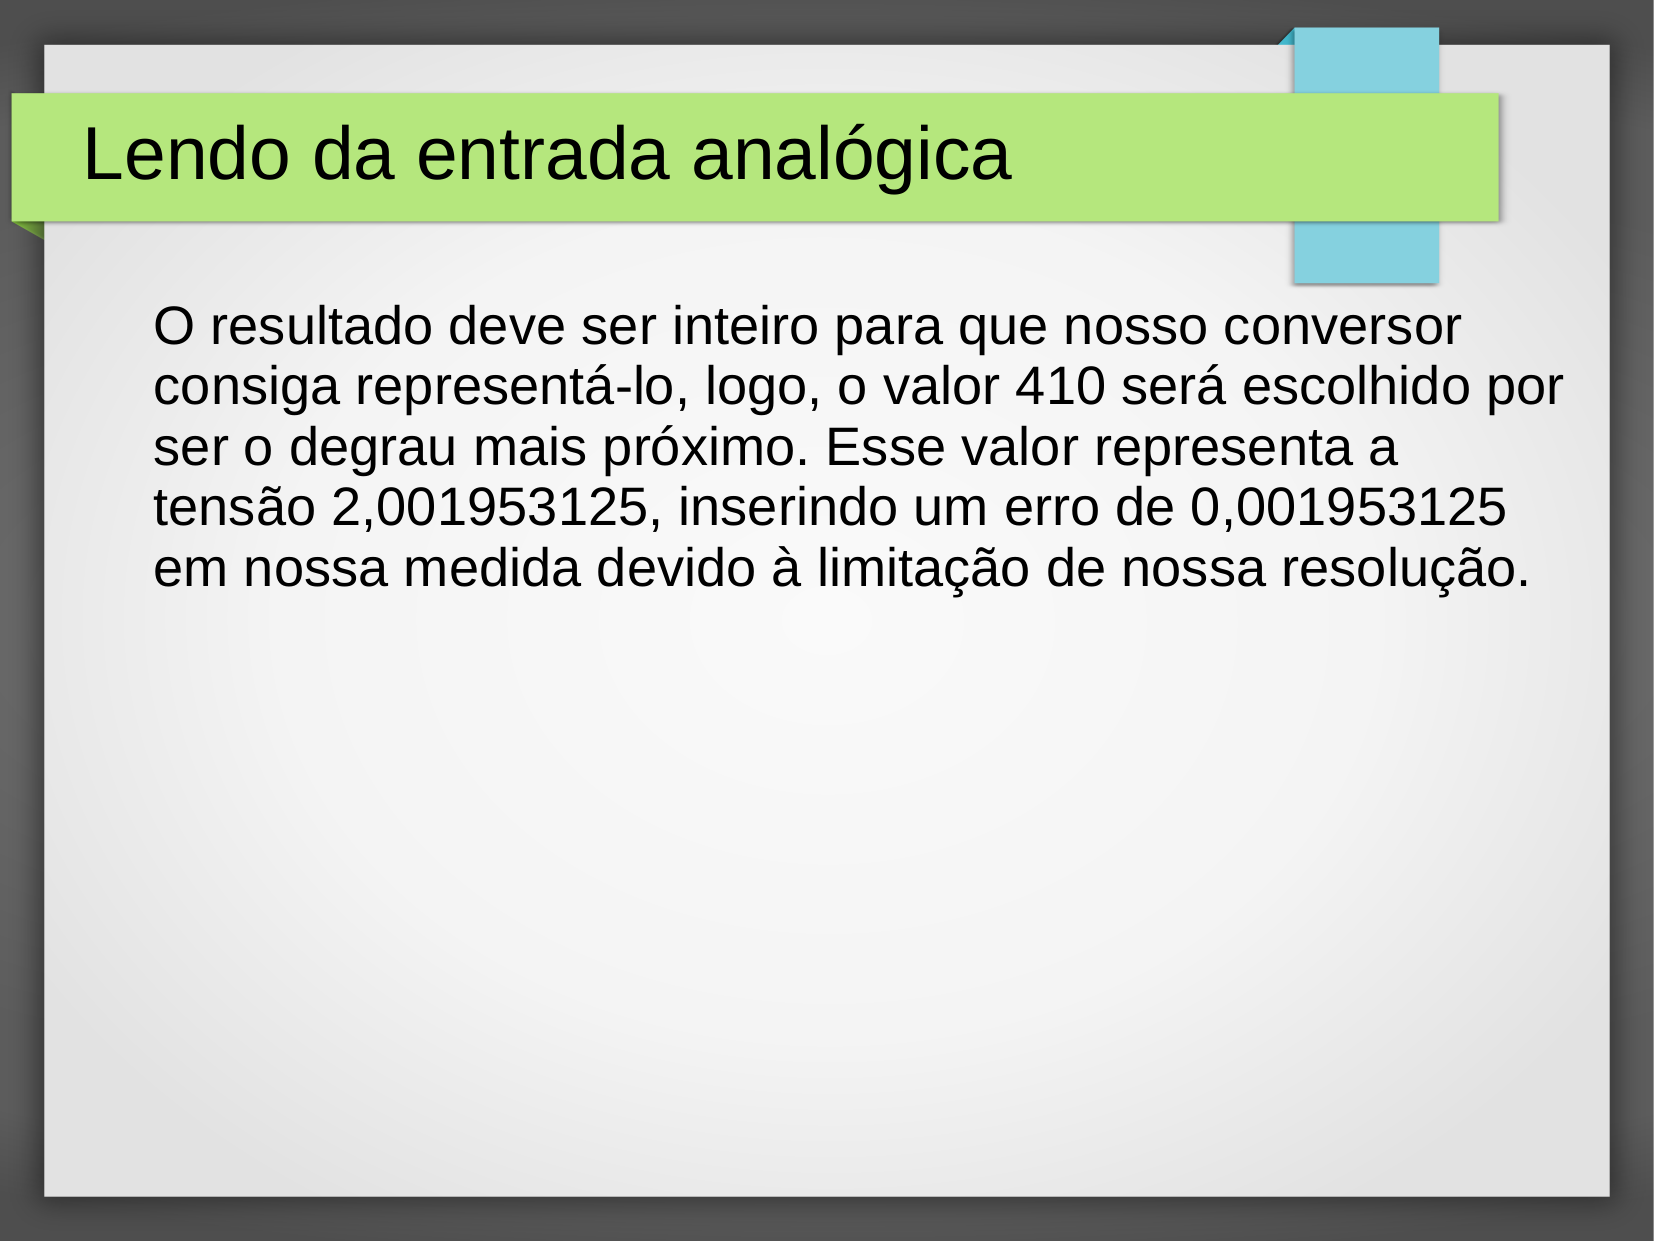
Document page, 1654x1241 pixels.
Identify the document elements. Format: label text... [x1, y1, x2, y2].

title Lendo da entrada analógica [82, 94, 1264, 213]
picture [0, 0, 1654, 1241]
list O resultado deve ser inteiro para que nosso conversor consiga representá-lo, logo, o valor 410 será escolhido por ser o degrau mais próximo. Esse valor representa a tensão 2,001953125, inserindo um erro de 0,001953125 em nossa medida devido à limitação de nossa resolução. [82, 295, 1571, 1015]
